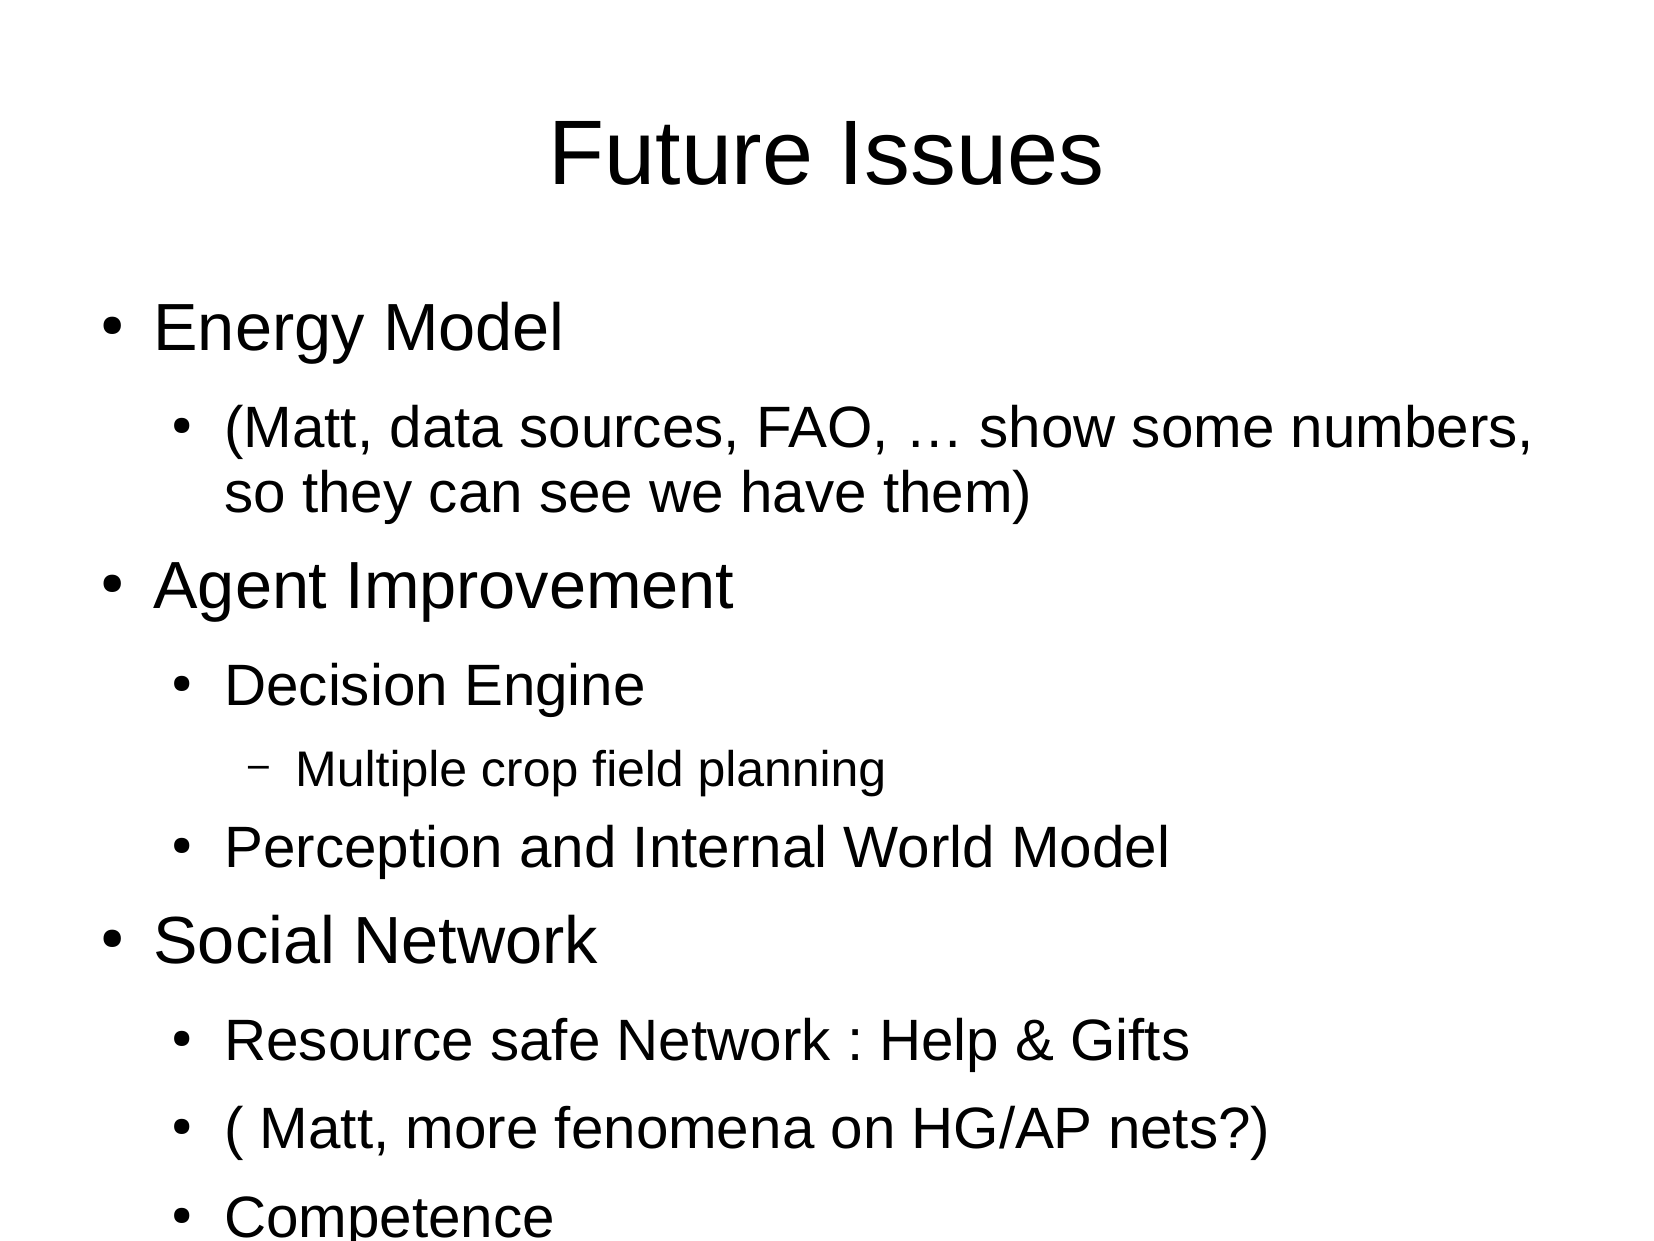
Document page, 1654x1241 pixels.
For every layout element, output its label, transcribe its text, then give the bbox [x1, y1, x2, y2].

title Future Issues [82, 49, 1571, 257]
list Energy Model (Matt, data sources, FAO, … show some numbers, so they can see we have them) Agent Improvement Decision Engine Multiple crop field planning Perception and Internal World Model Social Network Resource safe Network : Help & Gifts ( Matt, more fenomena on HG/AP nets?) Competence [82, 290, 1571, 1201]
